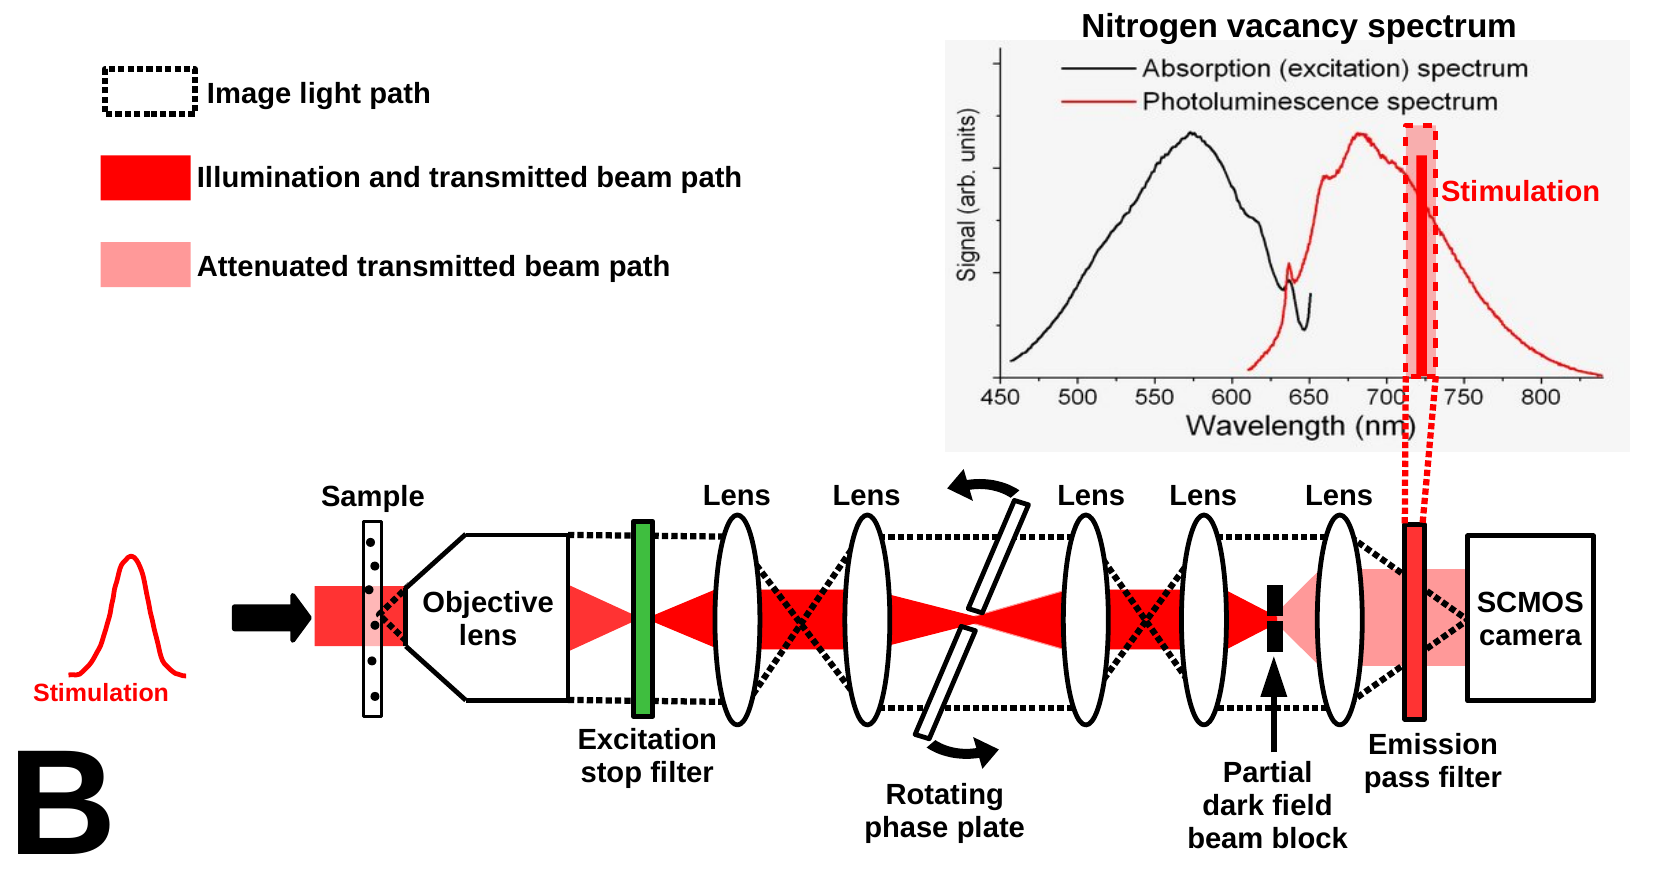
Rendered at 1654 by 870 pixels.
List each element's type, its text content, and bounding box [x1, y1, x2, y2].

text_box Sample [288, 472, 458, 520]
text_box Attenuated transmitted beam path [182, 242, 734, 322]
text_box Stimulation [1419, 167, 1622, 248]
text_box [425, 659, 566, 698]
text_box [571, 500, 1594, 739]
text_box Lens [684, 471, 790, 521]
text_box [314, 521, 405, 717]
text_box Excitation stop filter [547, 715, 748, 796]
text_box Lens [1038, 471, 1144, 521]
text_box Image light path [192, 69, 481, 117]
text_box [422, 537, 566, 578]
text_box [104, 69, 192, 115]
text_box Lens [814, 471, 920, 521]
text_box Nitrogen vacancy spectrum [1044, 0, 1555, 81]
text_box SCMOS camera [1447, 578, 1613, 659]
text_box Stimulation [0, 671, 203, 717]
text_box [926, 737, 999, 769]
text_box [1405, 125, 1436, 377]
picture [945, 40, 1630, 452]
text_box [234, 595, 310, 641]
text_box Lens [1150, 471, 1256, 522]
text_box [100, 155, 182, 201]
text_box [947, 469, 1020, 501]
text_box Objective lens [405, 578, 571, 659]
text_box Emission pass filter [1333, 720, 1533, 801]
text_box B [0, 711, 190, 870]
text_box [100, 242, 182, 288]
text_box Rotating phase plate [844, 770, 1045, 861]
text_box Lens [1286, 471, 1392, 522]
text_box Illumination and transmitted beam path [182, 153, 779, 233]
text_box Partial dark field beam block [1170, 748, 1366, 870]
